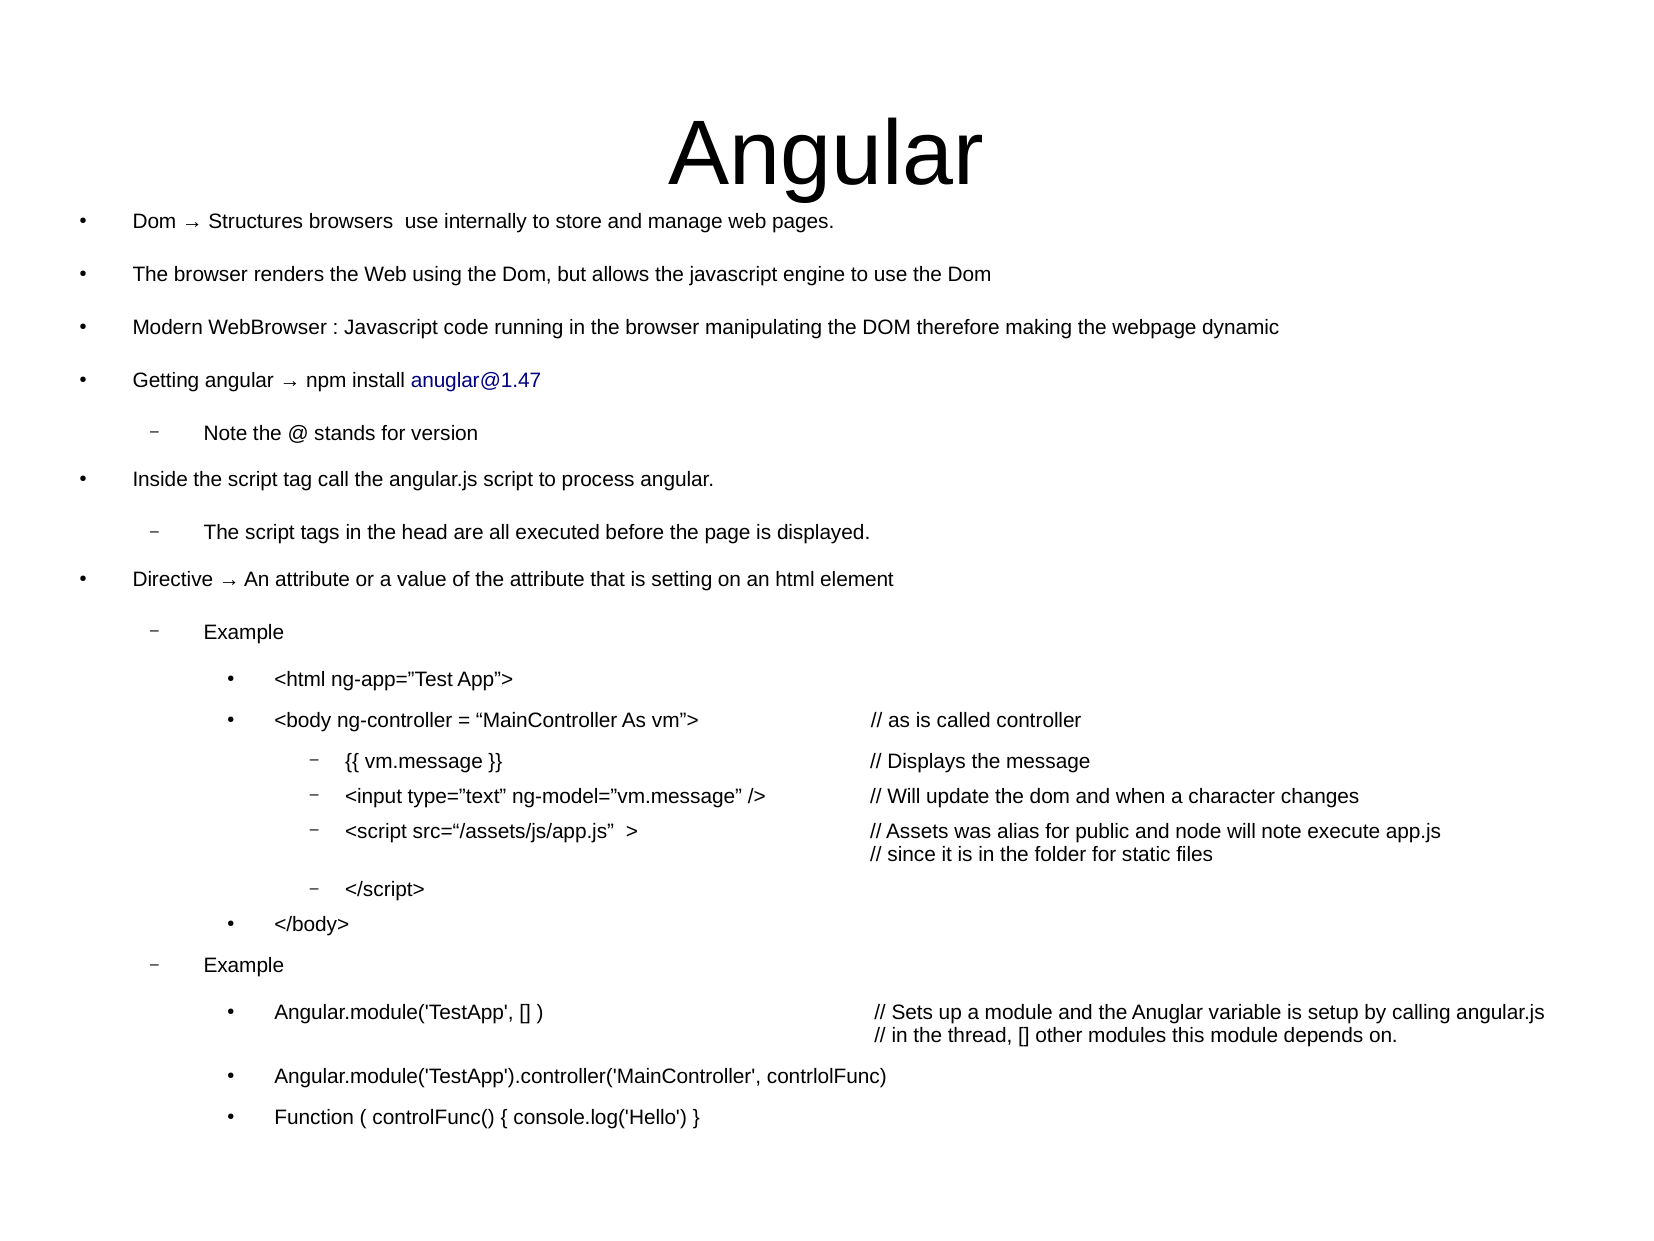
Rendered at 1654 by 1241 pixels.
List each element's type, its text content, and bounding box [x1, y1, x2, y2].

list Dom → Structures browsers use internally to store and manage web pages. The browser renders the Web using the Dom, but allows the javascript engine to use the Dom Modern WebBrowser : Javascript code running in the browser manipulating the DOM therefore making the webpage dynamic Getting angular → npm install anuglar@1.47 Note the @ stands for version Inside the script tag call the angular.js script to process angular. The script tags in the head are all executed before the page is displayed. Directive → An attribute or a value of the attribute that is setting on an html element Example <html ng-app=”Test App”> <body ng-controller = “MainController As vm”> // as is called controller {{ vm.message }} // Displays the message <input type=”text” ng-model=”vm.message” /> // Will update the dom and when a character changes <script src=“/assets/js/app.js” > // Assets was alias for public and node will note execute app.js // since it is in the folder for static files </script> </body> Example Angular.module('TestApp', [] ) // Sets up a module and the Anuglar variable is setup by calling angular.js // in the thread, [] other modules this module depends on. Angular.module('TestApp').controller('MainController', contrlolFunc) Function ( controlFunc() { console.log('Hello') } [61, 210, 1550, 1216]
title Angular [82, 49, 1571, 257]
